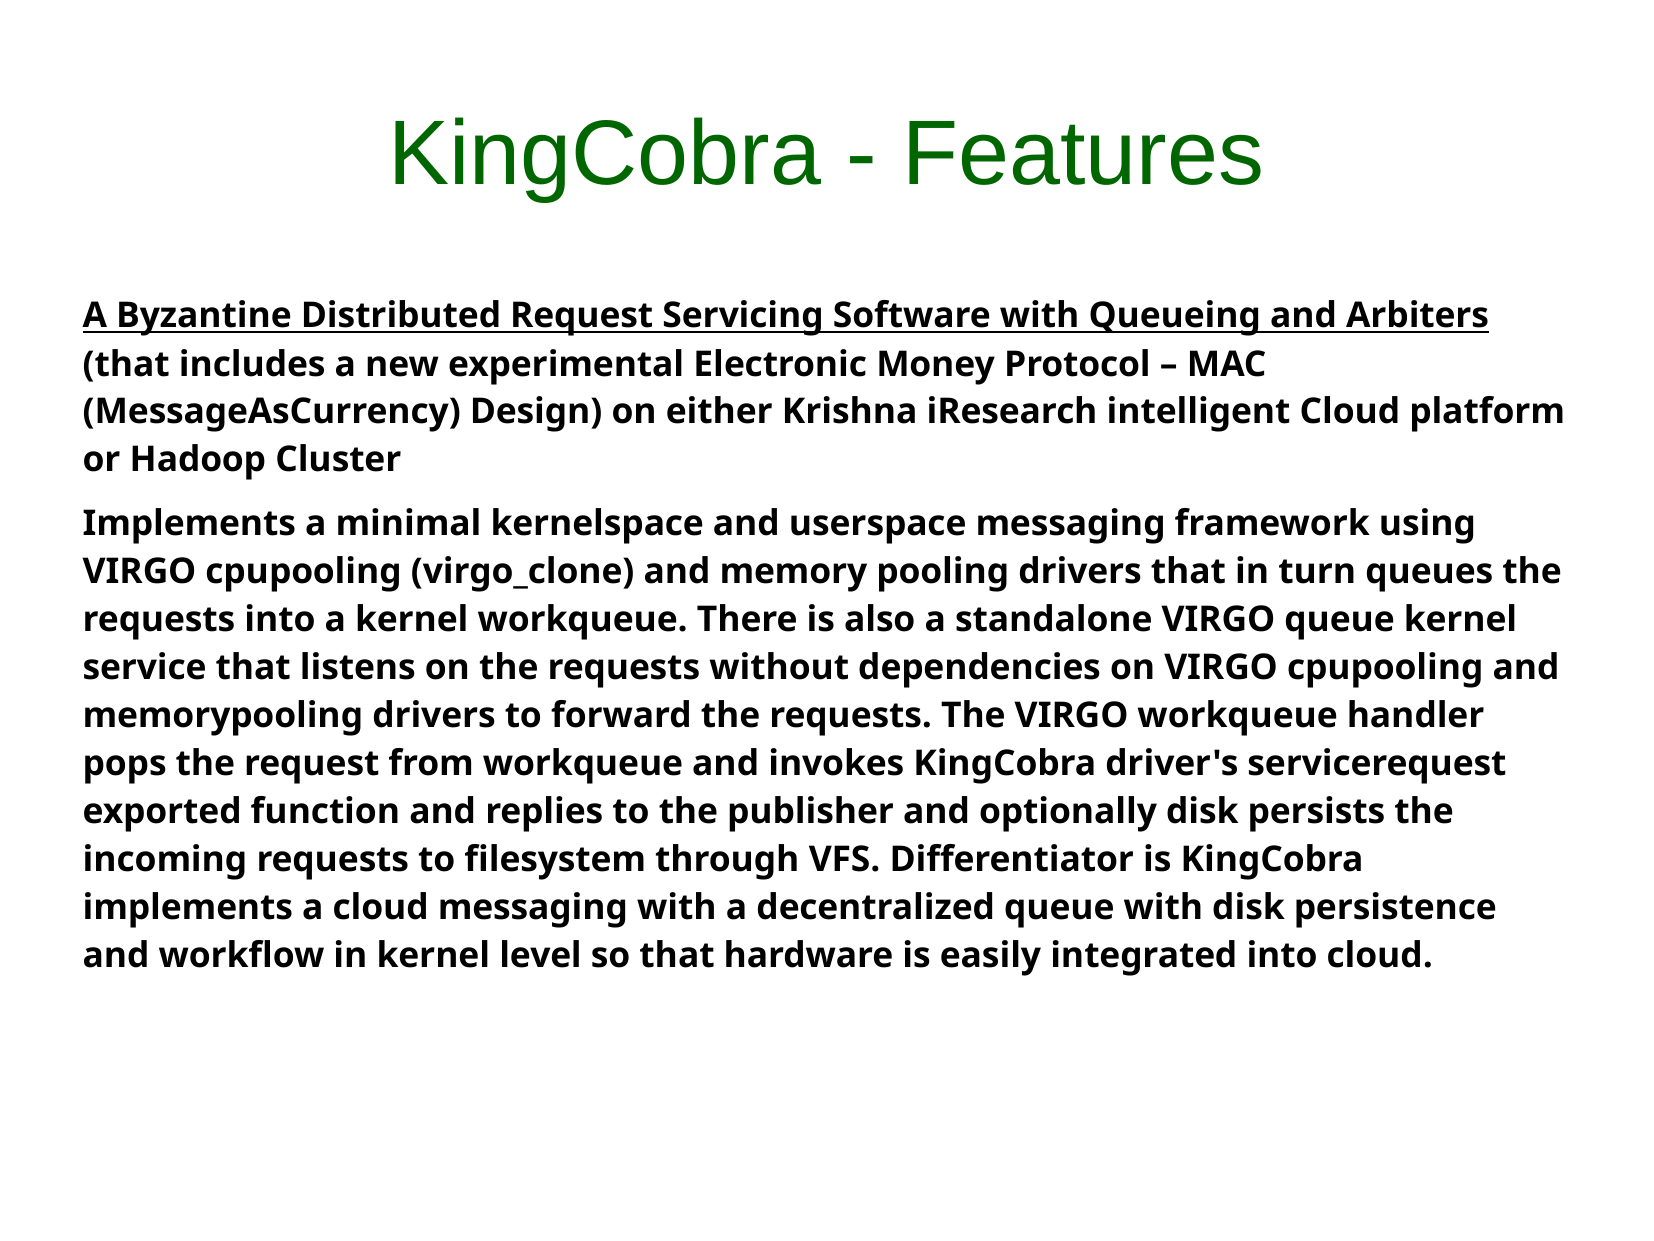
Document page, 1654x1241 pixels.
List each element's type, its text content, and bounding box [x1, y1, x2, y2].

title KingCobra - Features [82, 49, 1571, 257]
list A Byzantine Distributed Request Servicing Software with Queueing and Arbiters (that includes a new experimental Electronic Money Protocol – MAC (MessageAsCurrency) Design) on either Krishna iResearch intelligent Cloud platform or Hadoop Cluster Implements a minimal kernelspace and userspace messaging framework using VIRGO cpupooling (virgo_clone) and memory pooling drivers that in turn queues the requests into a kernel workqueue. There is also a standalone VIRGO queue kernel service that listens on the requests without dependencies on VIRGO cpupooling and memorypooling drivers to forward the requests. The VIRGO workqueue handler pops the request from workqueue and invokes KingCobra driver's servicerequest exported function and replies to the publisher and optionally disk persists the incoming requests to filesystem through VFS. Differentiator is KingCobra implements a cloud messaging with a decentralized queue with disk persistence and workflow in kernel level so that hardware is easily integrated into cloud. [82, 290, 1571, 1010]
